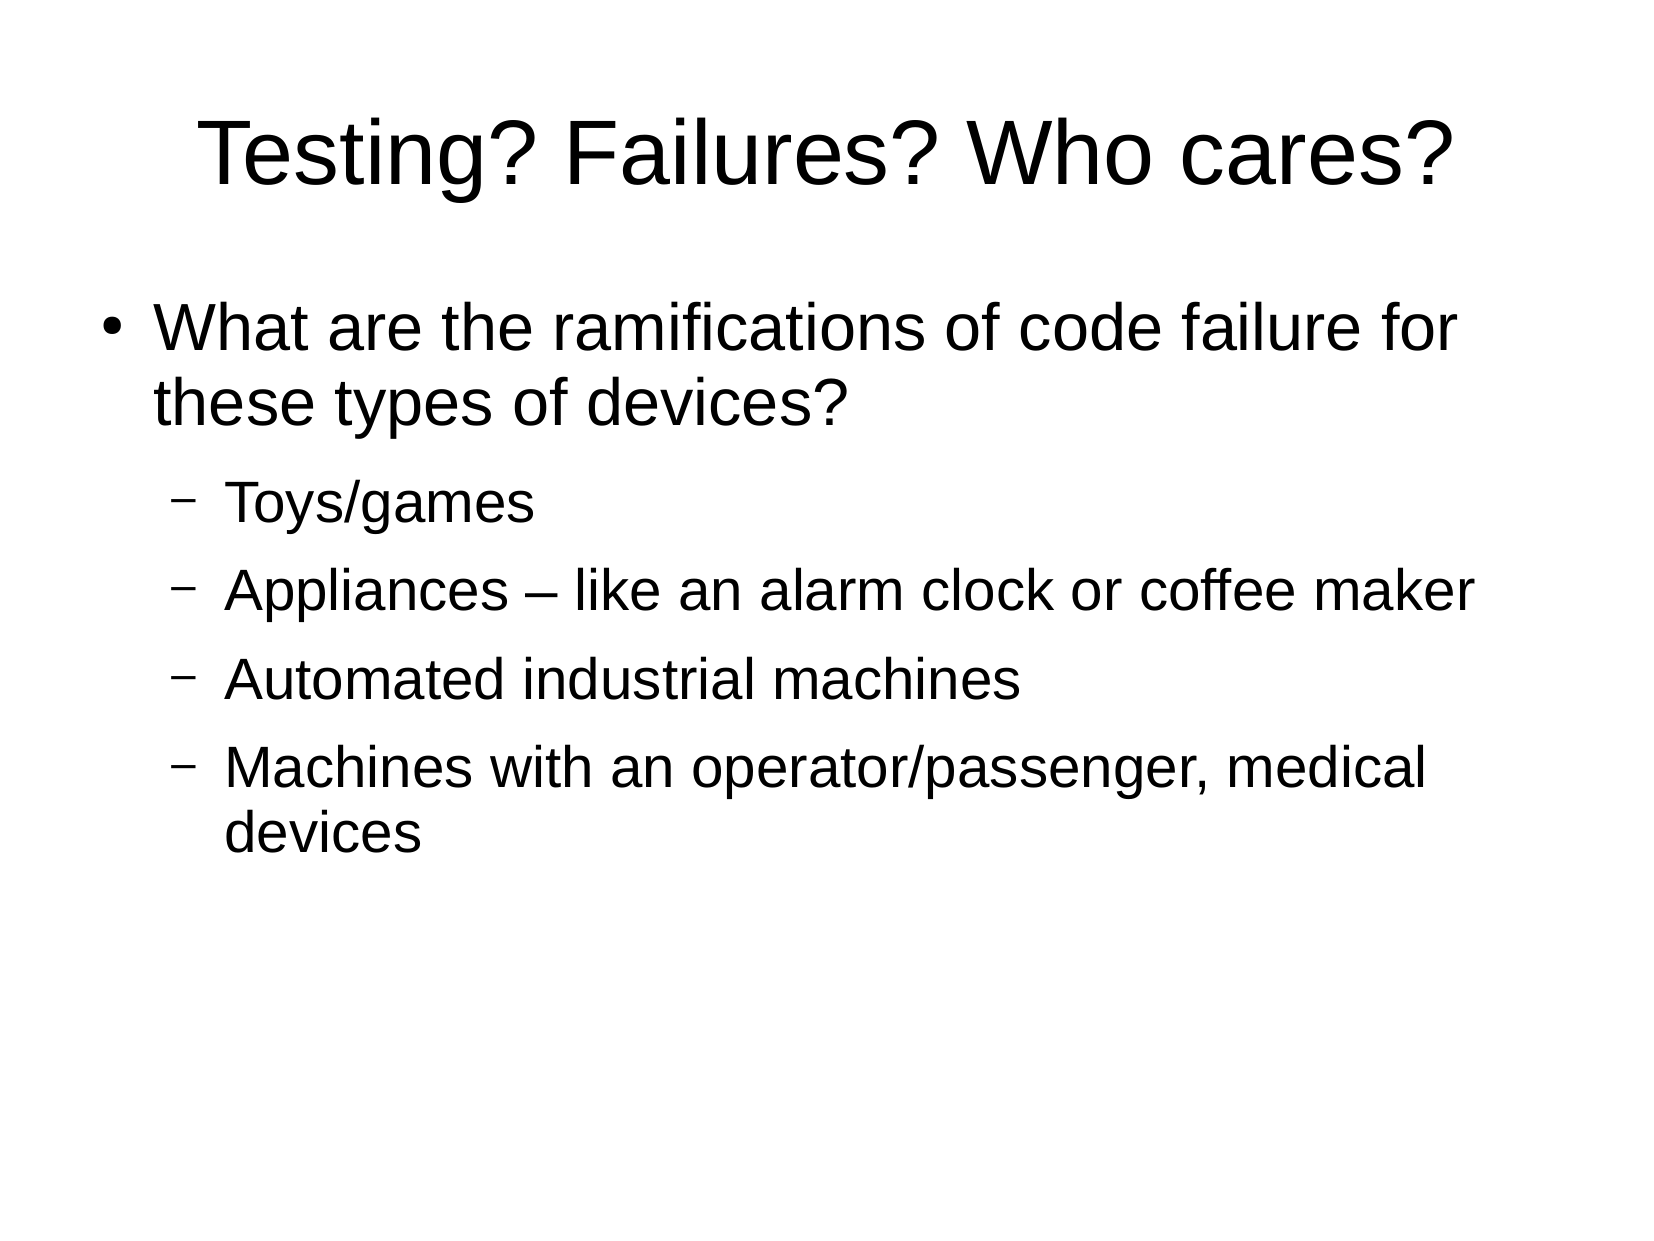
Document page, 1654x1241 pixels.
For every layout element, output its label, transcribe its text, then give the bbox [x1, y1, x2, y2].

title Testing? Failures? Who cares? [82, 49, 1571, 257]
list What are the ramifications of code failure for these types of devices? Toys/games Appliances – like an alarm clock or coffee maker Automated industrial machines Machines with an operator/passenger, medical devices [82, 290, 1571, 1010]
